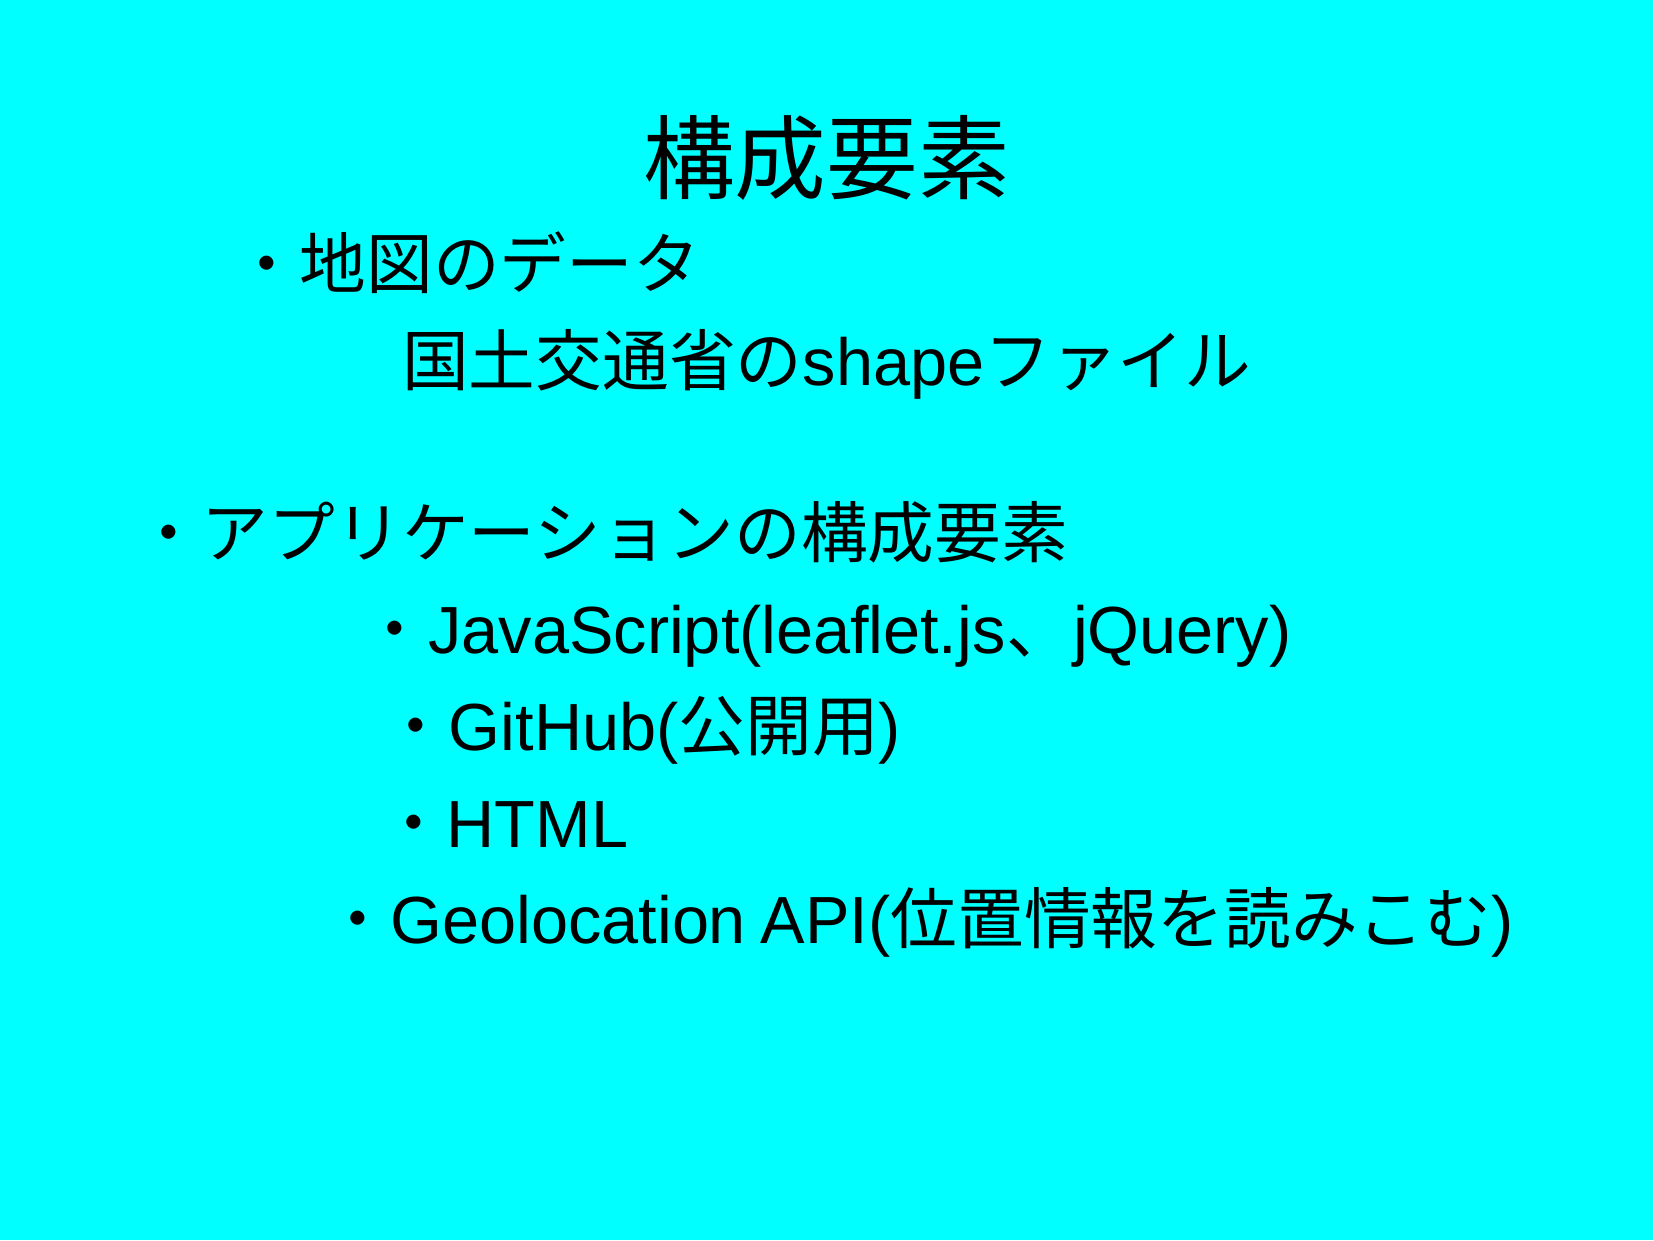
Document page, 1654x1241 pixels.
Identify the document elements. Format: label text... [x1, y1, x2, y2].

title 構成要素 [82, 56, 1571, 223]
subtitle ・地図のデータ 国土交通省のshapeファイル ・アプリケーションの構成要素 ・JavaScript(leaflet.js、jQuery) ・GitHub(公開用) ・HTML ・Geolocation API(位置情報を読みこむ) [82, 223, 1571, 1175]
